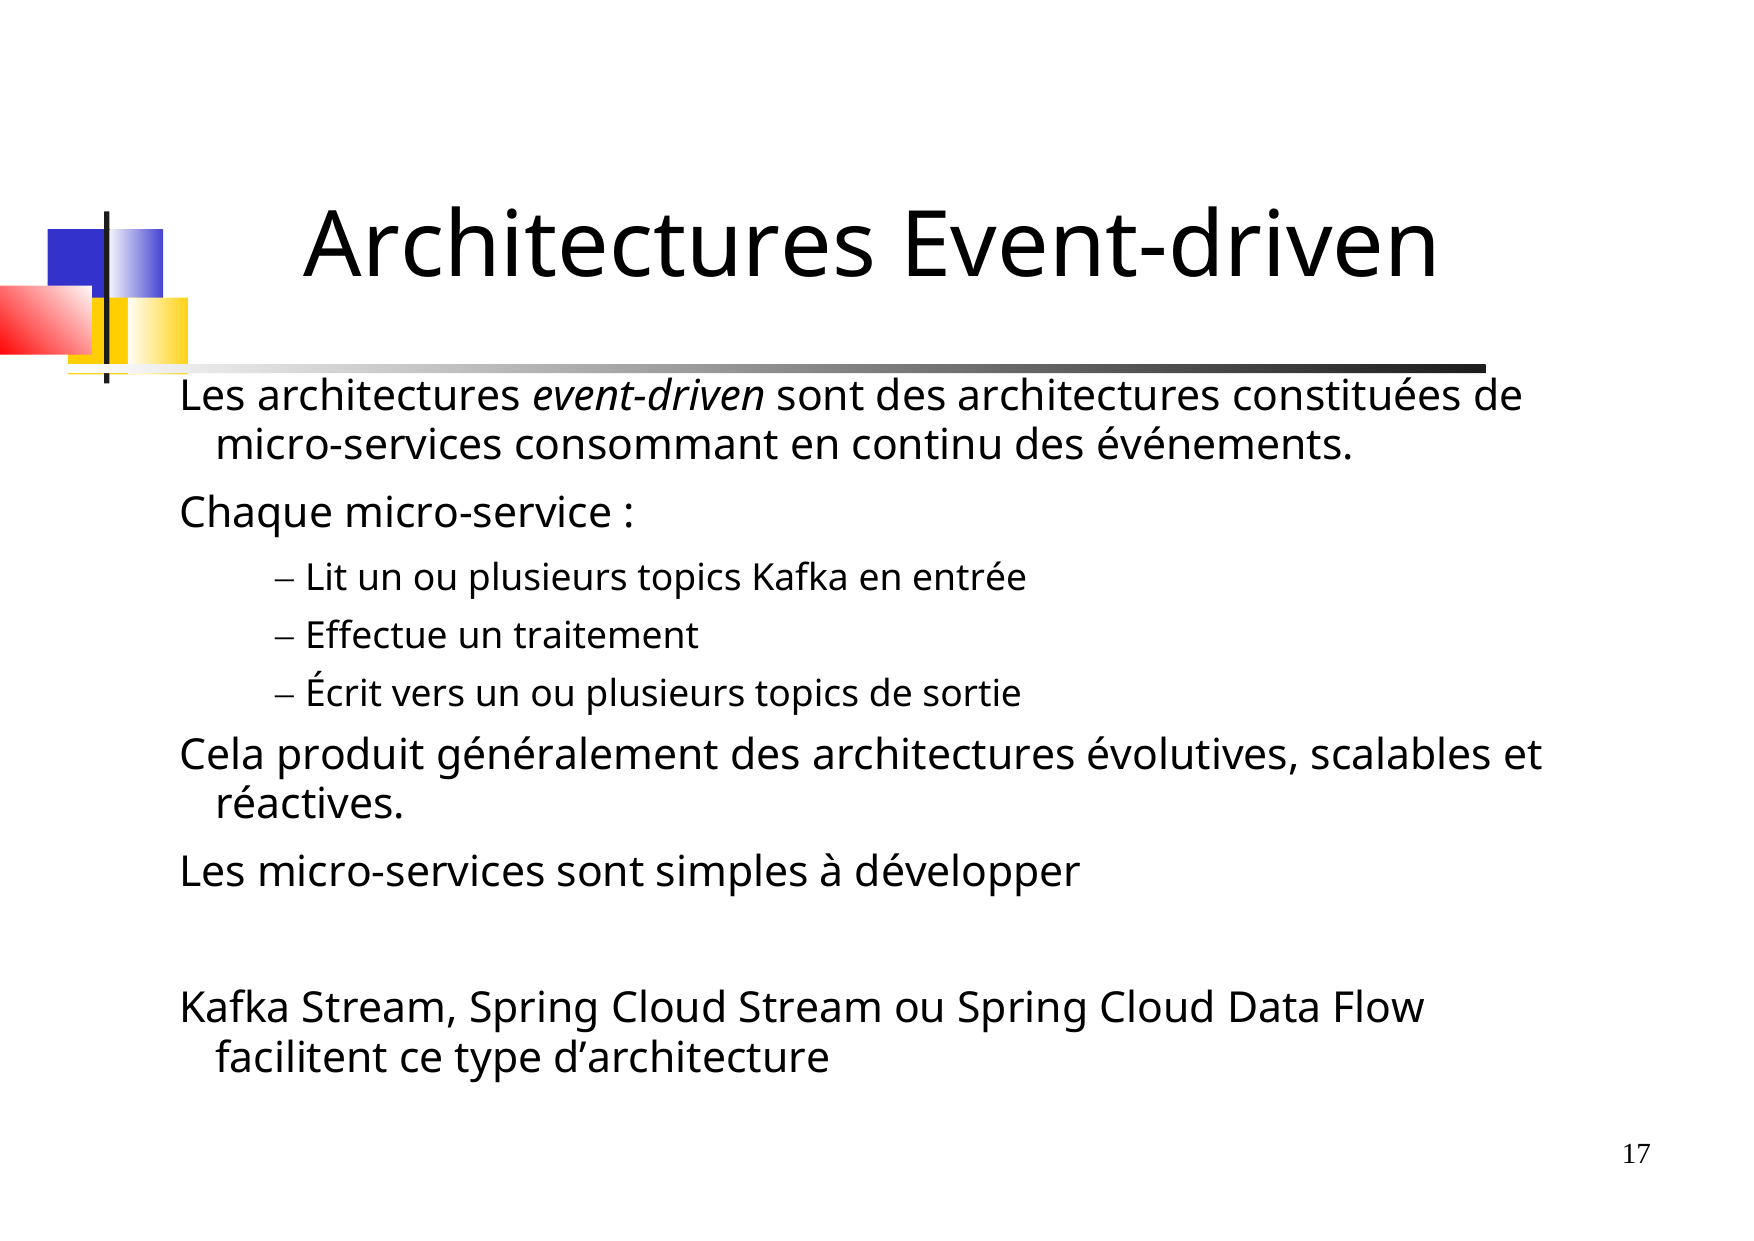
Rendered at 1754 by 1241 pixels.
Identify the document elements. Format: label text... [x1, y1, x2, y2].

title Architectures Event-driven [179, 139, 1567, 351]
list Les architectures event-driven sont des architectures constituées de micro-services consommant en continu des événements. Chaque micro-service : Lit un ou plusieurs topics Kafka en entrée Effectue un traitement Écrit vers un ou plusieurs topics de sortie Cela produit généralement des architectures évolutives, scalables et réactives. Les micro-services sont simples à développer Kafka Stream, Spring Cloud Stream ou Spring Cloud Data Flow facilitent ce type d’architecture [179, 371, 1567, 1091]
